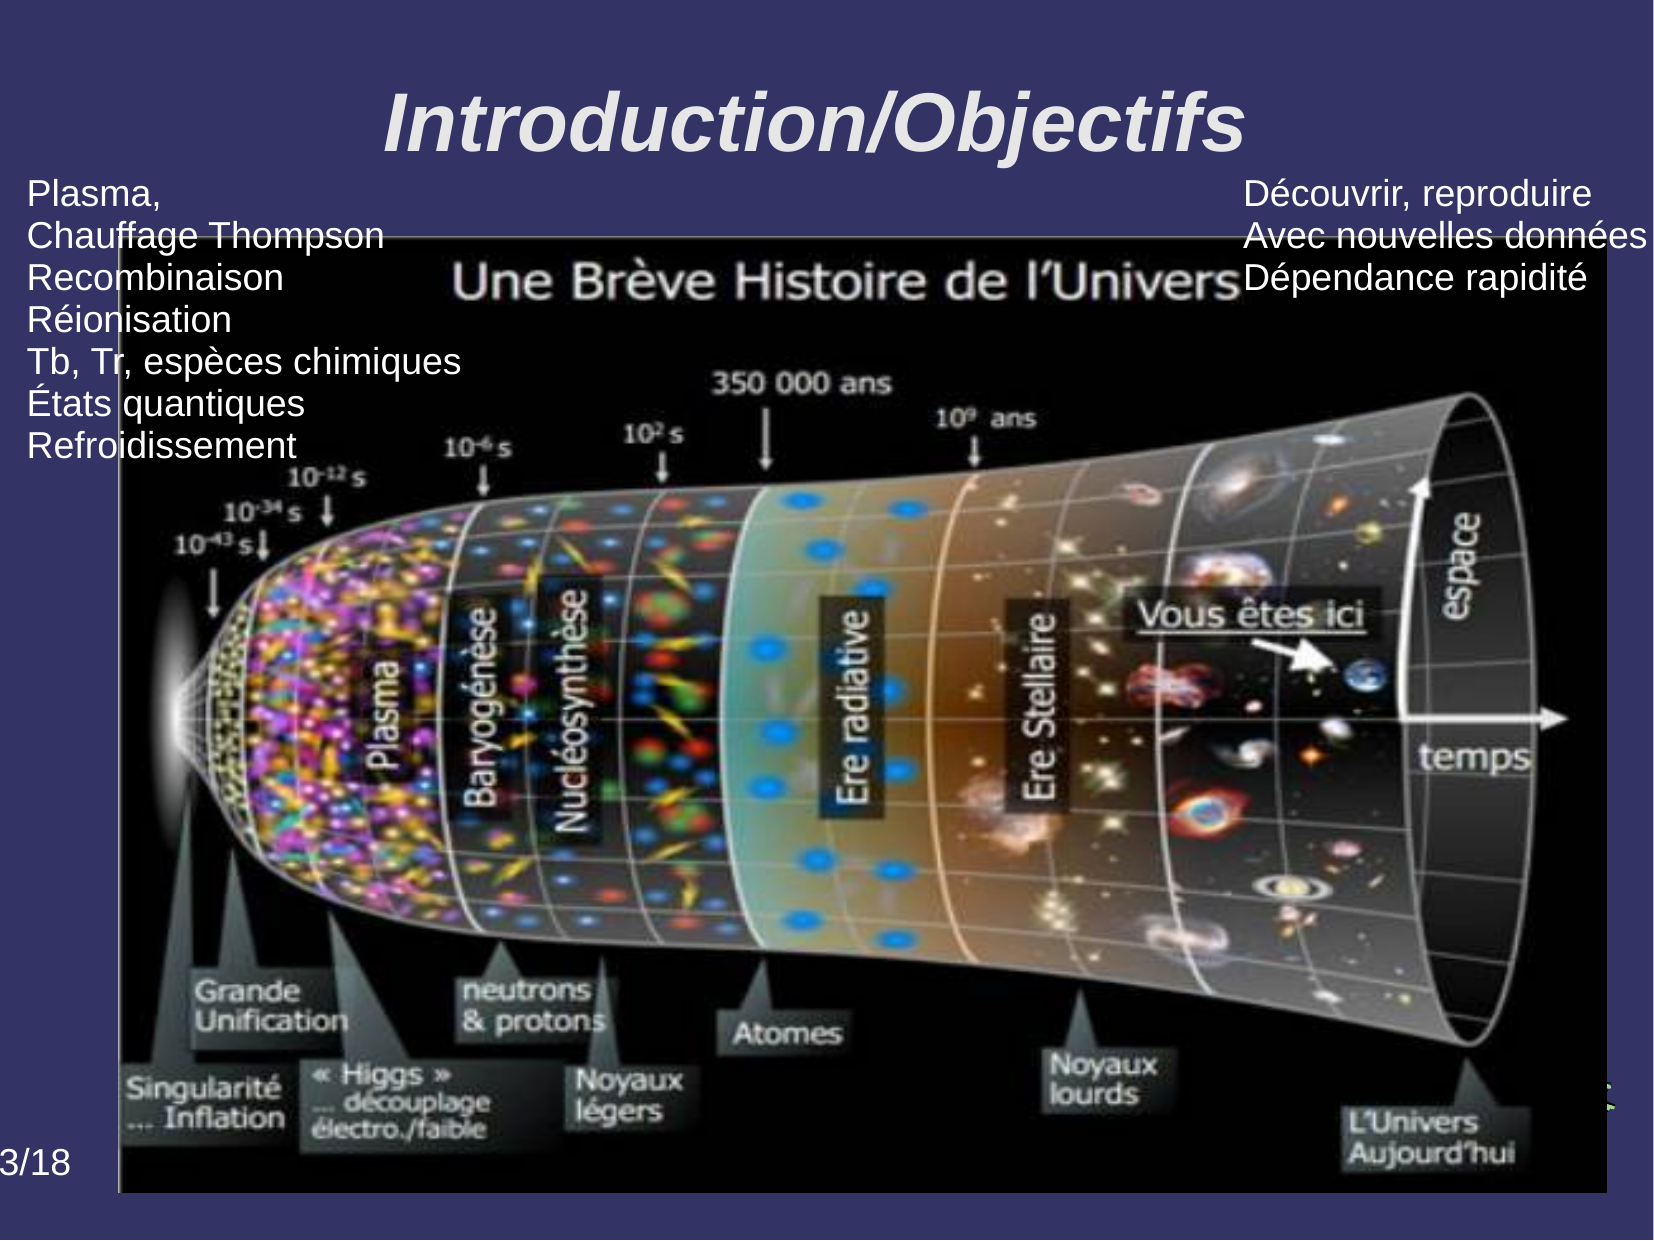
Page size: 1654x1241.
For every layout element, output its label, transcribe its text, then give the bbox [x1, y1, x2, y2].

picture [118, 236, 1607, 1193]
title Introduction/Objectifs [121, 19, 1534, 227]
text_box Découvrir, reproduire Avec nouvelles données Dépendance rapidité [1228, 165, 1654, 307]
text_box <numéro>/19 [47, 1133, 152, 1205]
text_box Plasma, Chauffage Thompson Recombinaison Réionisation Tb, Tr, espèces chimiques États quantiques Refroidissement [11, 165, 477, 517]
